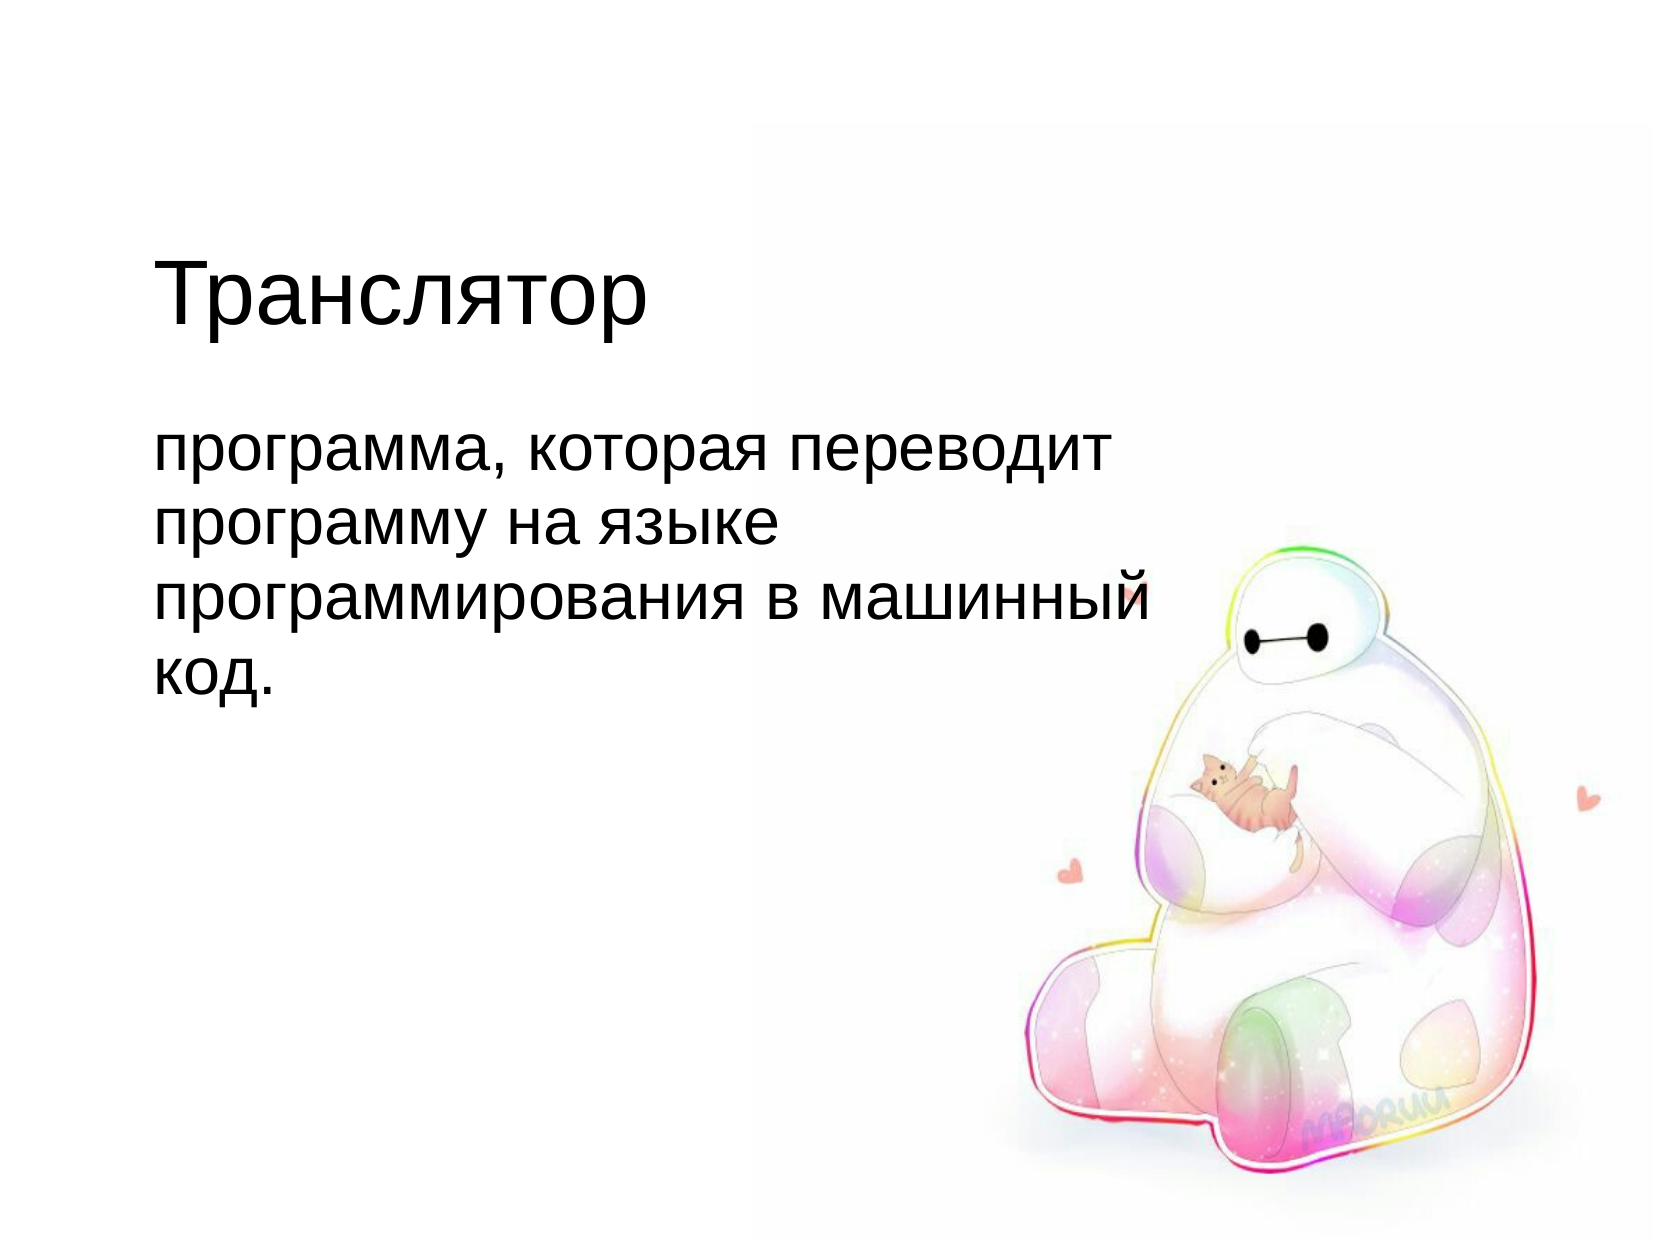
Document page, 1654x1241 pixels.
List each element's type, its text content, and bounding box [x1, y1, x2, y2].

title Транслятор [153, 188, 1371, 397]
subtitle программа, которая переводит программу на языке программирования в машинный код. [153, 409, 1217, 709]
picture [751, 123, 1654, 1241]
